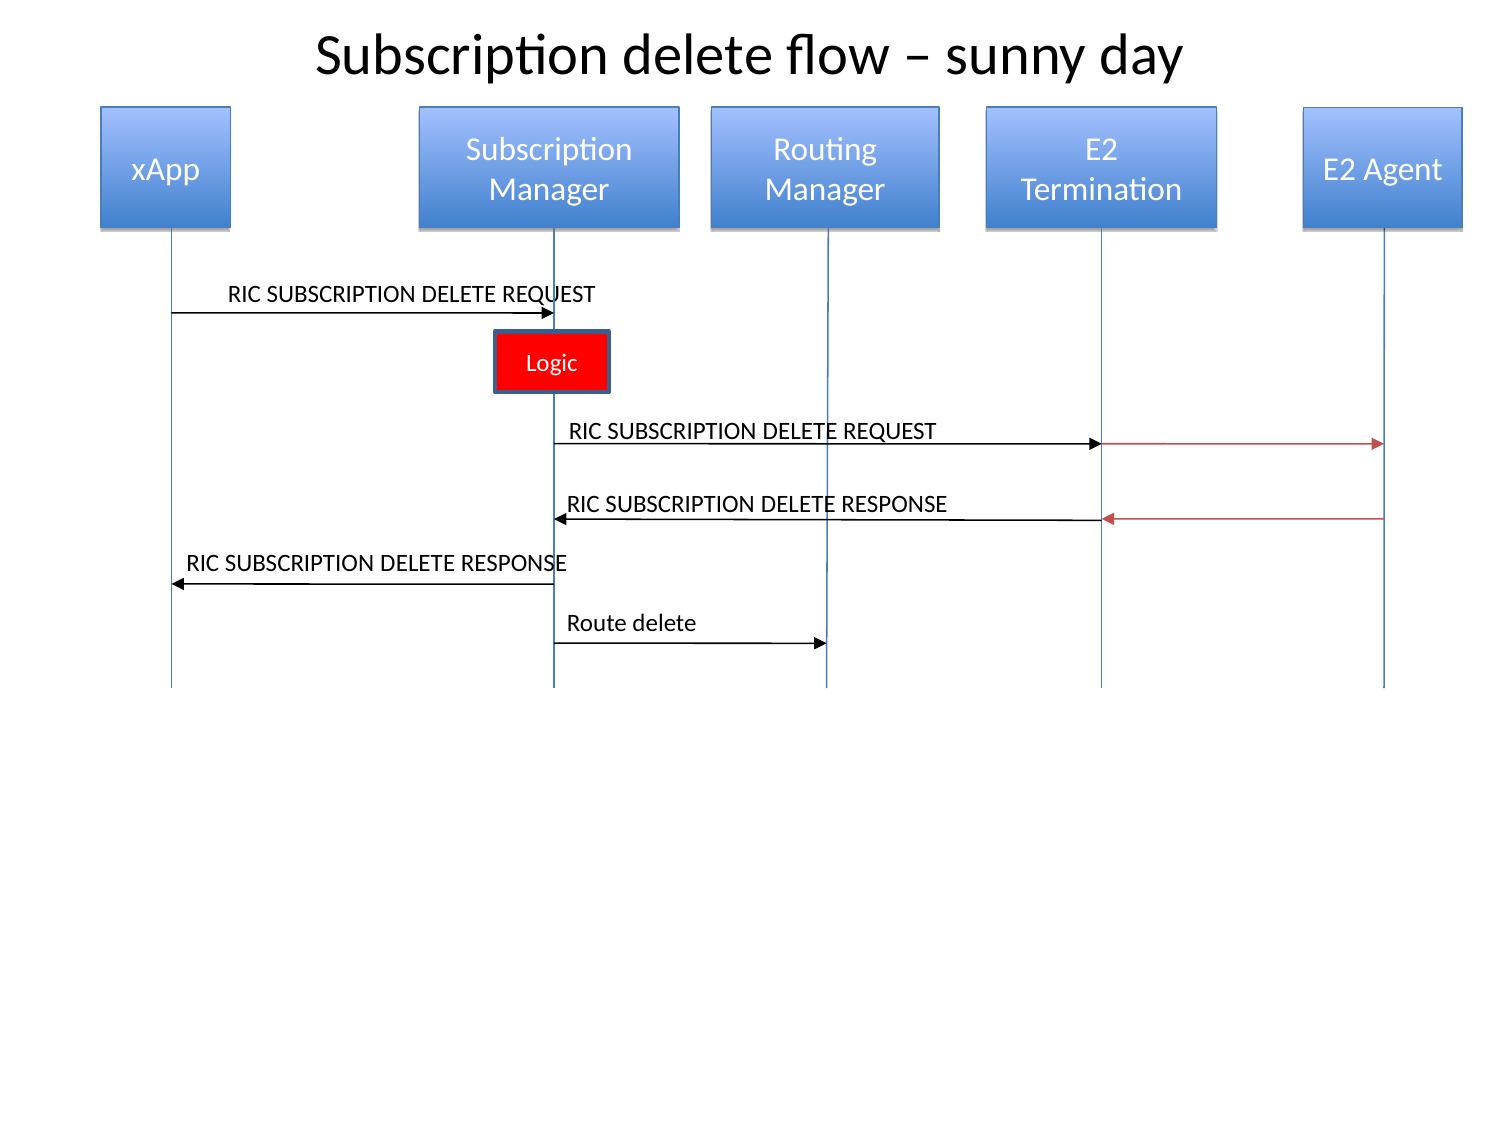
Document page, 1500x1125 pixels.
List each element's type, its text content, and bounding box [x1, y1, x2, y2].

text_box E2 Agent [1303, 107, 1463, 228]
text_box RIC SUBSCRIPTION DELETE RESPONSE [171, 539, 685, 585]
text_box E2 Termination [986, 107, 1217, 228]
text_box Route delete [552, 598, 774, 644]
text_box Subscription Manager [419, 107, 680, 228]
text_box RIC SUBSCRIPTION DELETE REQUEST [555, 269, 612, 315]
title Subscription delete flow – sunny day [75, 7, 1425, 95]
text_box xApp [101, 107, 231, 228]
text_box Routing Manager [711, 107, 939, 228]
text_box RIC SUBSCRIPTION DELETE RESPONSE [552, 480, 1063, 526]
text_box RIC SUBSCRIPTION DELETE REQUEST [213, 269, 553, 312]
text_box RIC SUBSCRIPTION DELETE REQUEST [553, 445, 1052, 453]
text_box Logic [494, 331, 609, 392]
text_box RIC SUBSCRIPTION DELETE REQUEST [553, 407, 1052, 443]
